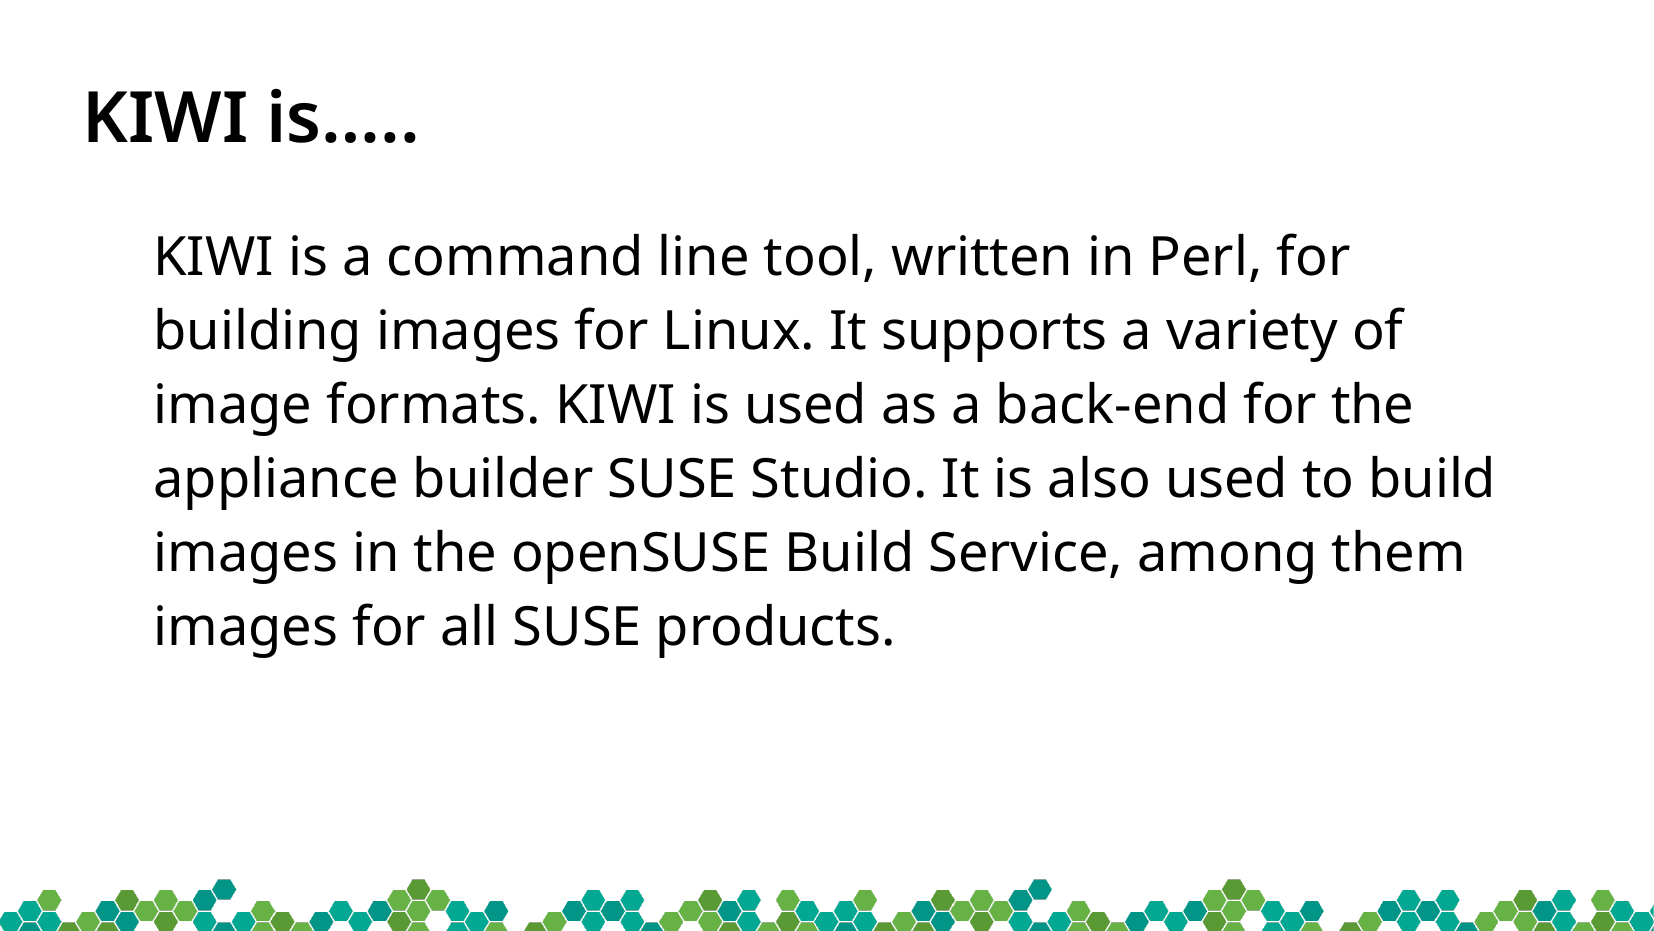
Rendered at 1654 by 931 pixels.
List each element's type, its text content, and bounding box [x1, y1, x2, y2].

list KIWI is a command line tool, written in Perl, for building images for Linux. It supports a variety of image formats. KIWI is used as a back-end for the appliance builder SUSE Studio. It is also used to build images in the openSUSE Build Service, among them images for all SUSE products. [82, 217, 1571, 758]
picture [0, 871, 1654, 931]
title KIWI is….. [82, 37, 1571, 193]
